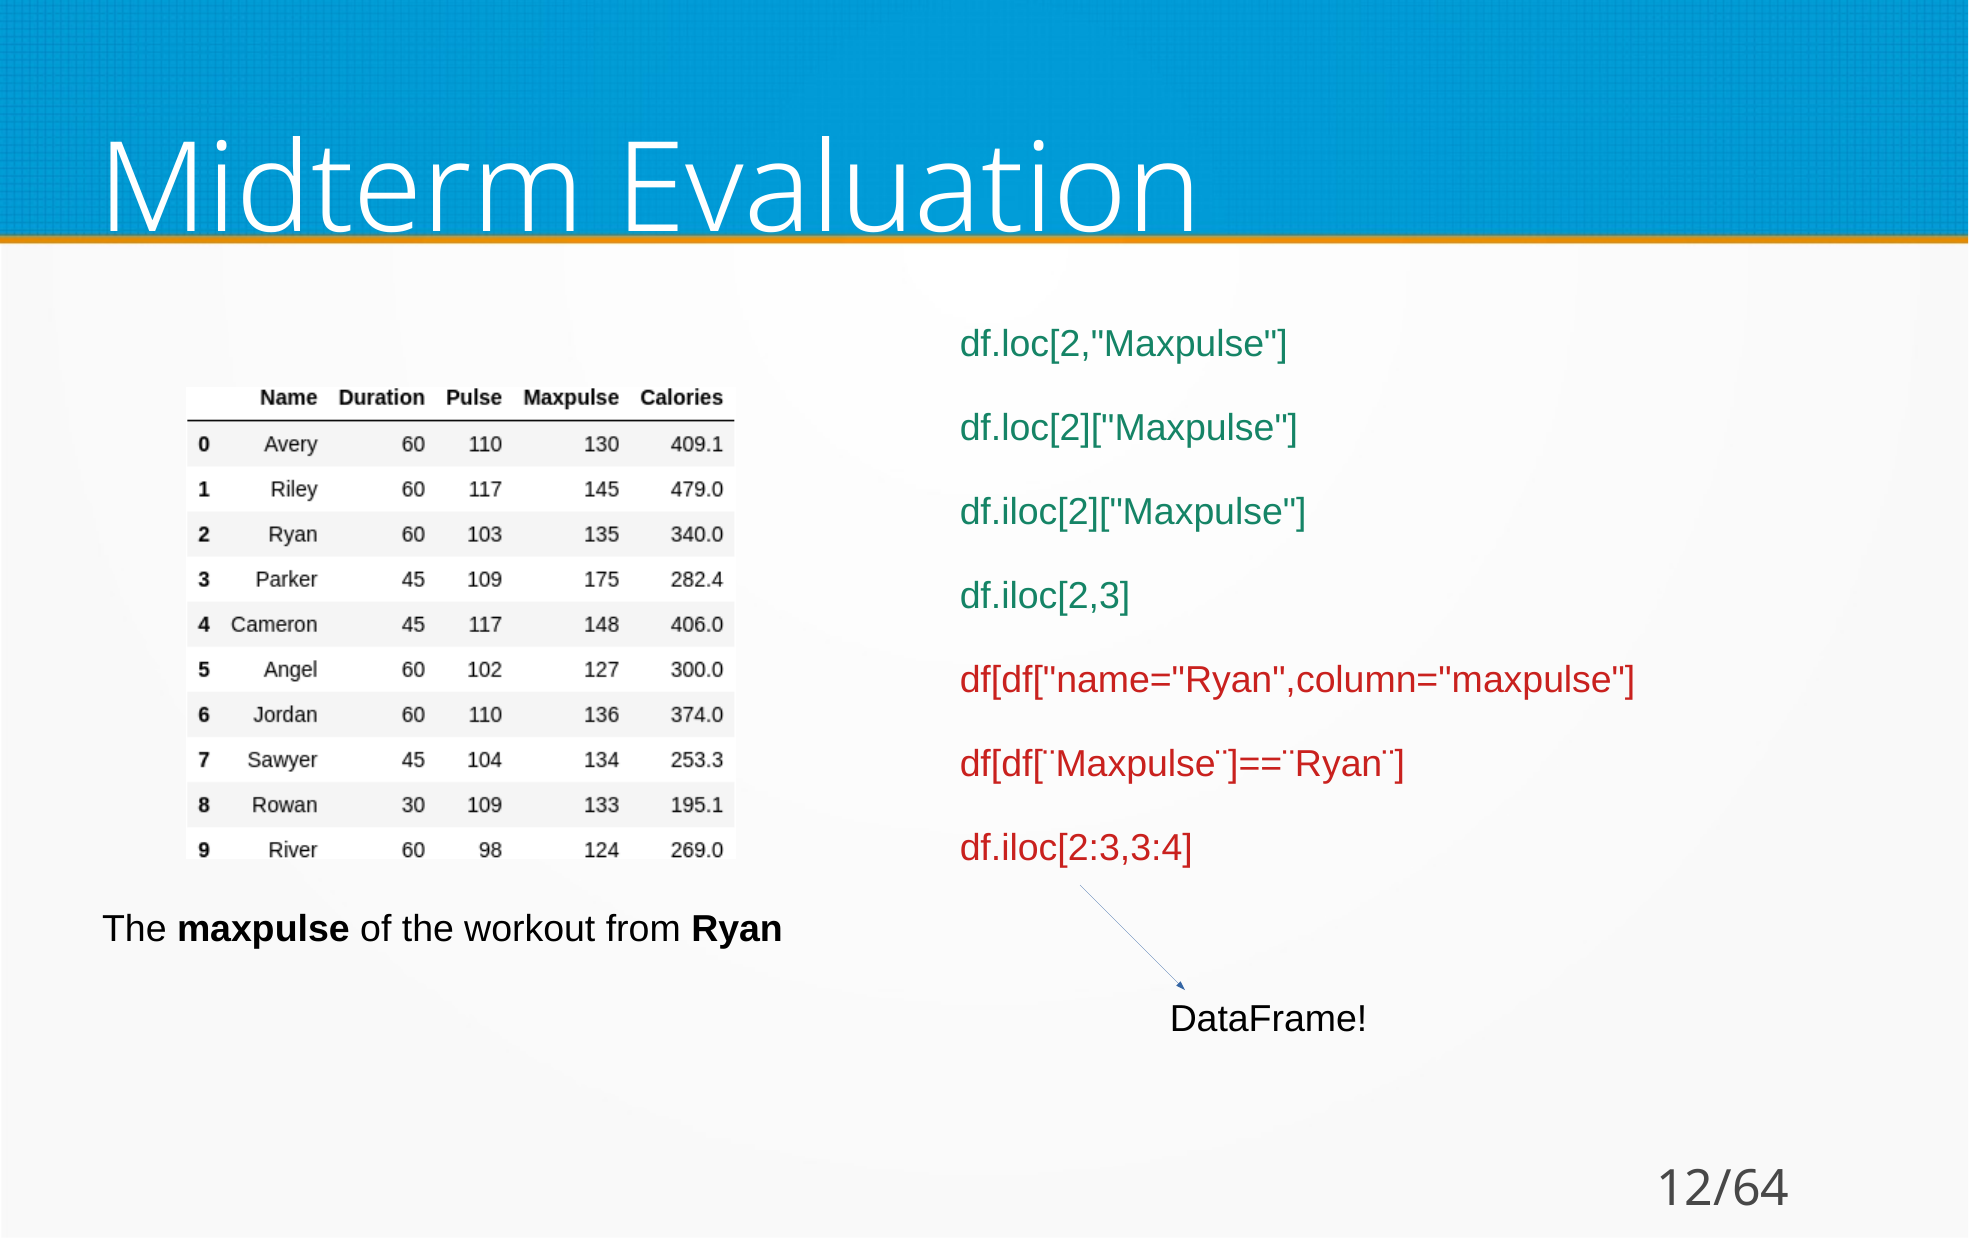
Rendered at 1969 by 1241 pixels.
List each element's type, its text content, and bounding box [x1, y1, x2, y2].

text_box DataFrame! [1155, 990, 1441, 1047]
text_box df.loc[2,"Maxpulse"] df.loc[2]["Maxpulse"] df.iloc[2]["Maxpulse"] df.iloc[2,3] df[df["name="Ryan",column="maxpulse"] df[df[¨Maxpulse¨]==¨Ryan¨] df.iloc[2:3,3:4] [945, 315, 1861, 876]
picture [0, 233, 1969, 1241]
text_box The maxpulse of the workout from Ryan [15, 900, 871, 957]
title Midterm Evaluation [98, 49, 1870, 257]
